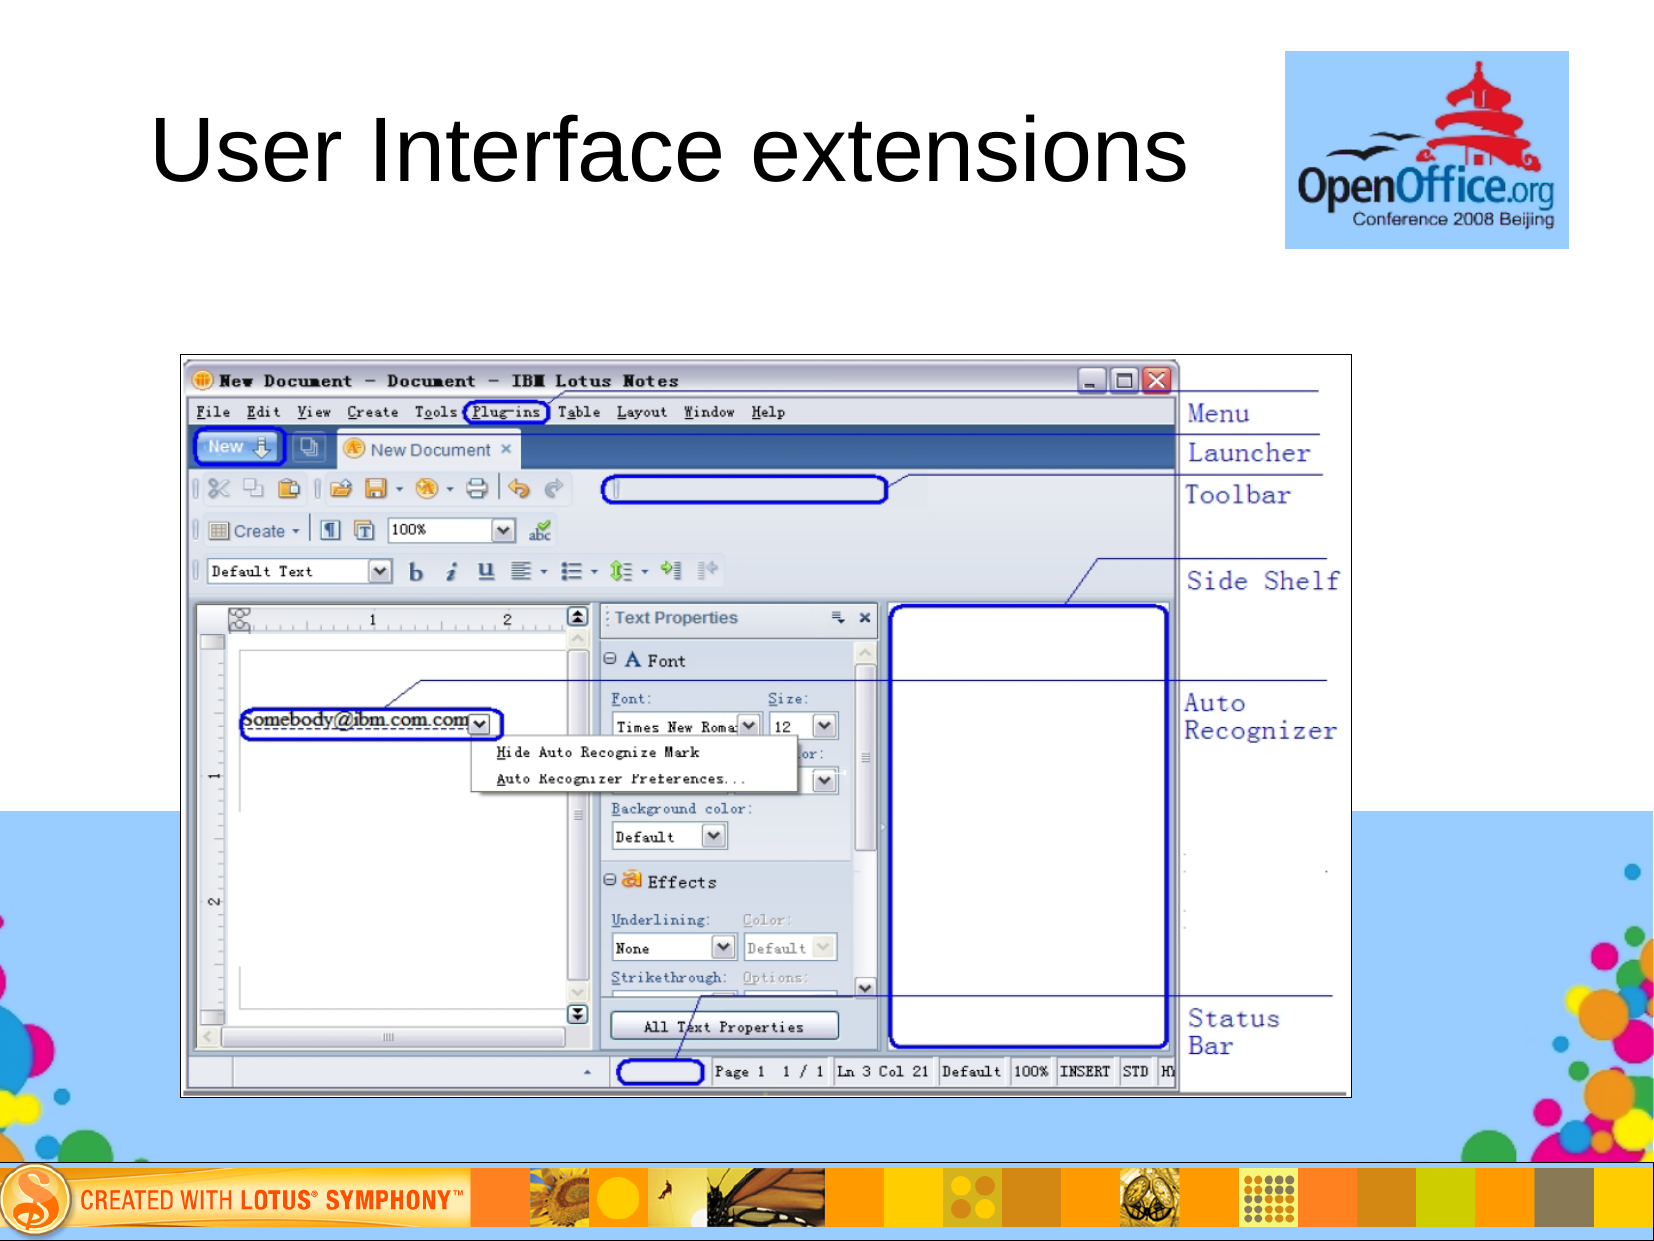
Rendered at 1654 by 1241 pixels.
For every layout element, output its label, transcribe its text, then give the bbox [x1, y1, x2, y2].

picture [0, 1163, 1653, 1240]
picture [1285, 51, 1569, 250]
picture [0, 354, 1654, 1162]
title User Interface extensions [82, 49, 1258, 257]
